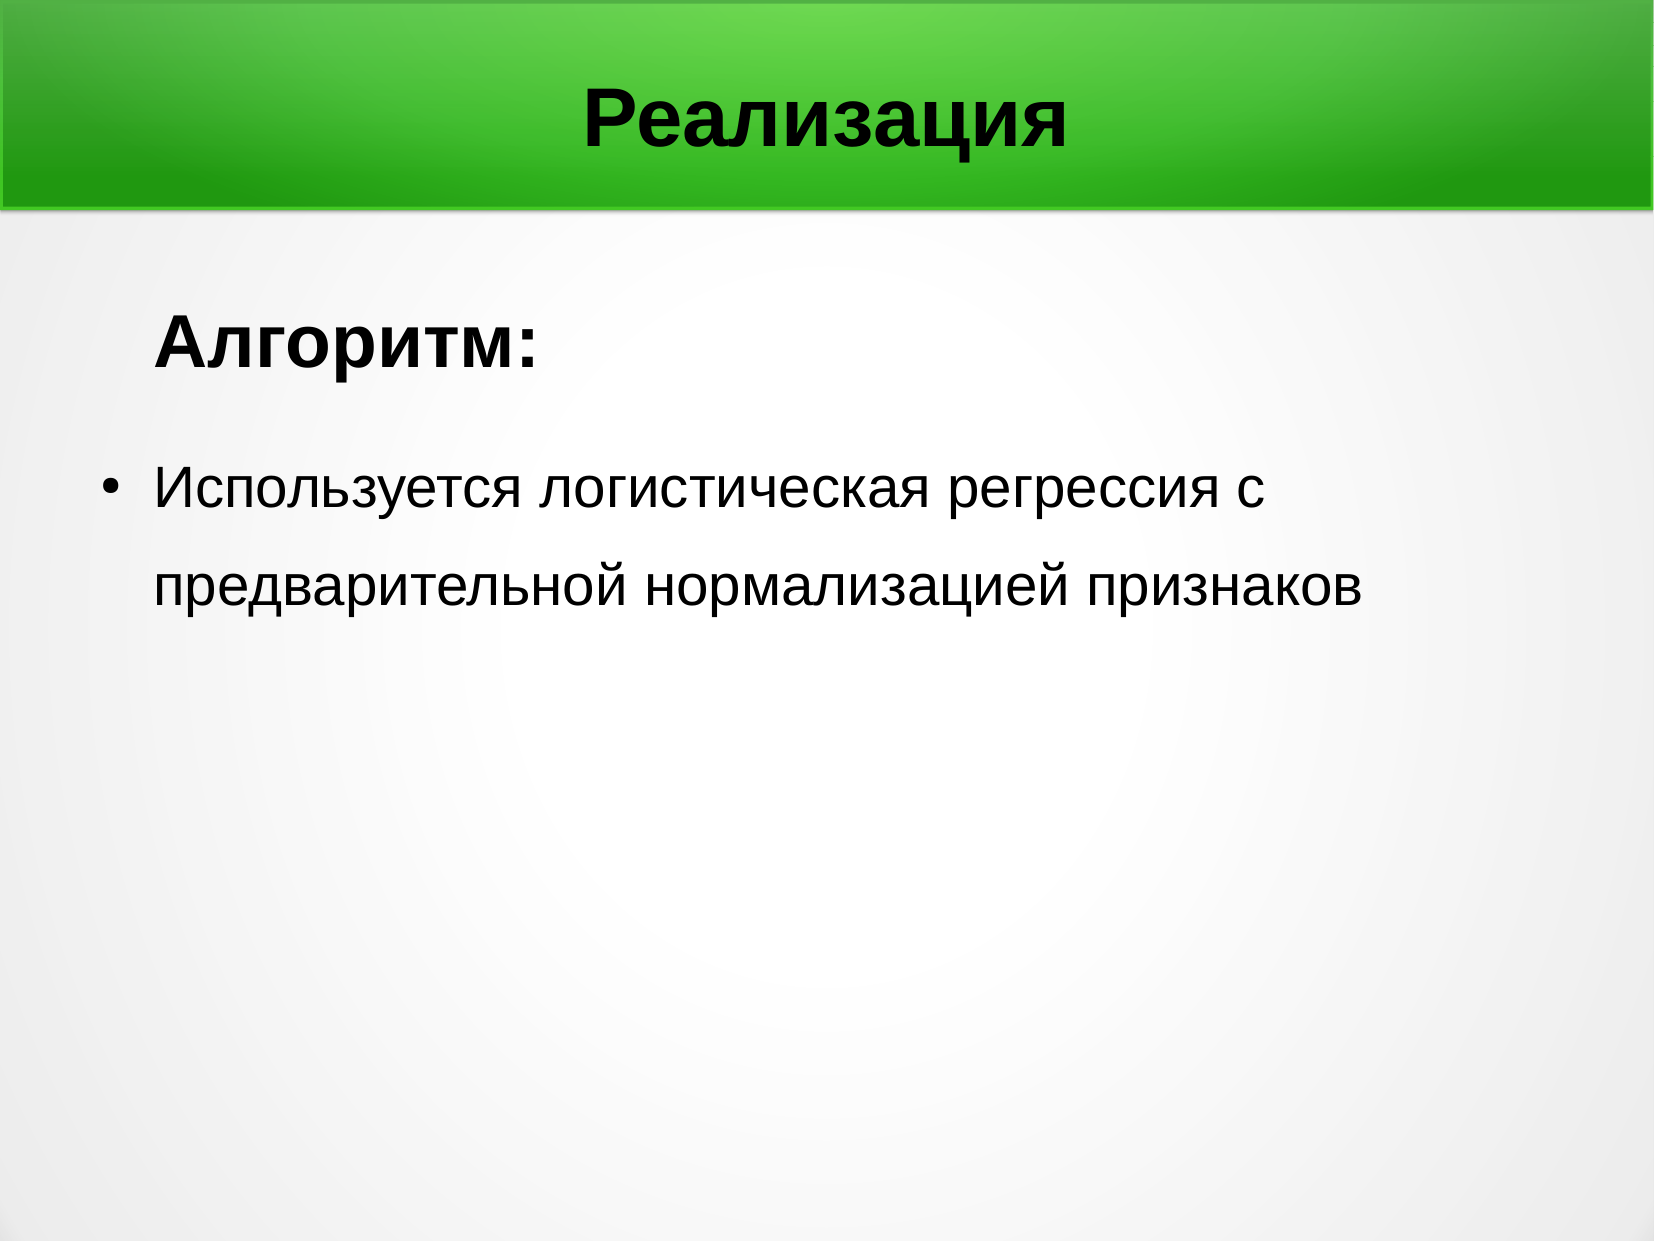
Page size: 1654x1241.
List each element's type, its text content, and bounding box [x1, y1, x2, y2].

list Алгоритм: Используется логистическая регрессия с предварительной нормализацией признаков [82, 299, 1571, 1019]
title Реализация [82, 47, 1571, 189]
